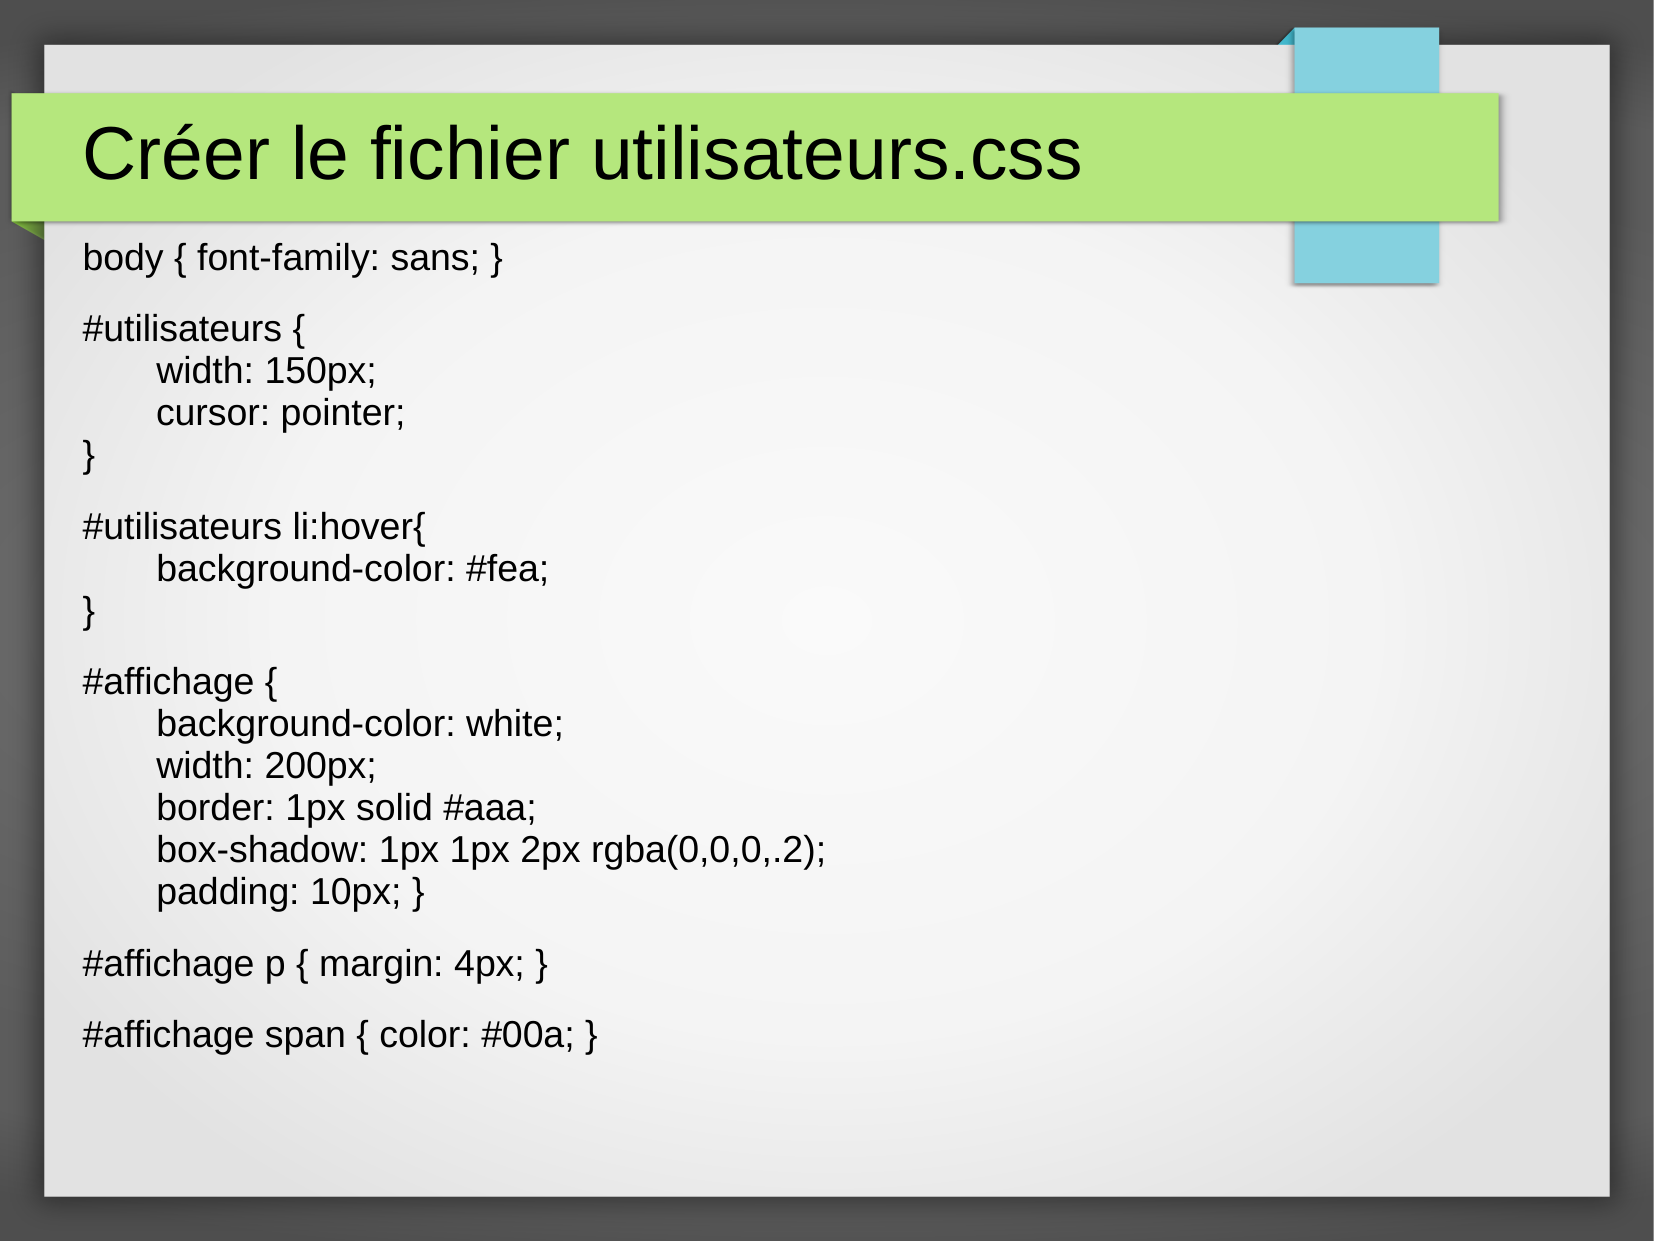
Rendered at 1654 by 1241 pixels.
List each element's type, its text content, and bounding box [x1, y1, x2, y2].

title Créer le fichier utilisateurs.css [82, 94, 1264, 213]
list body { font-family: sans; } #utilisateurs { width: 150px; cursor: pointer; } #utilisateurs li:hover{ background-color: #fea; } #affichage { background-color: white; width: 200px; border: 1px solid #aaa; box-shadow: 1px 1px 2px rgba(0,0,0,.2); padding: 10px; } #affichage p { margin: 4px; } #affichage span { color: #00a; } [82, 236, 1571, 1123]
picture [0, 0, 1654, 1241]
